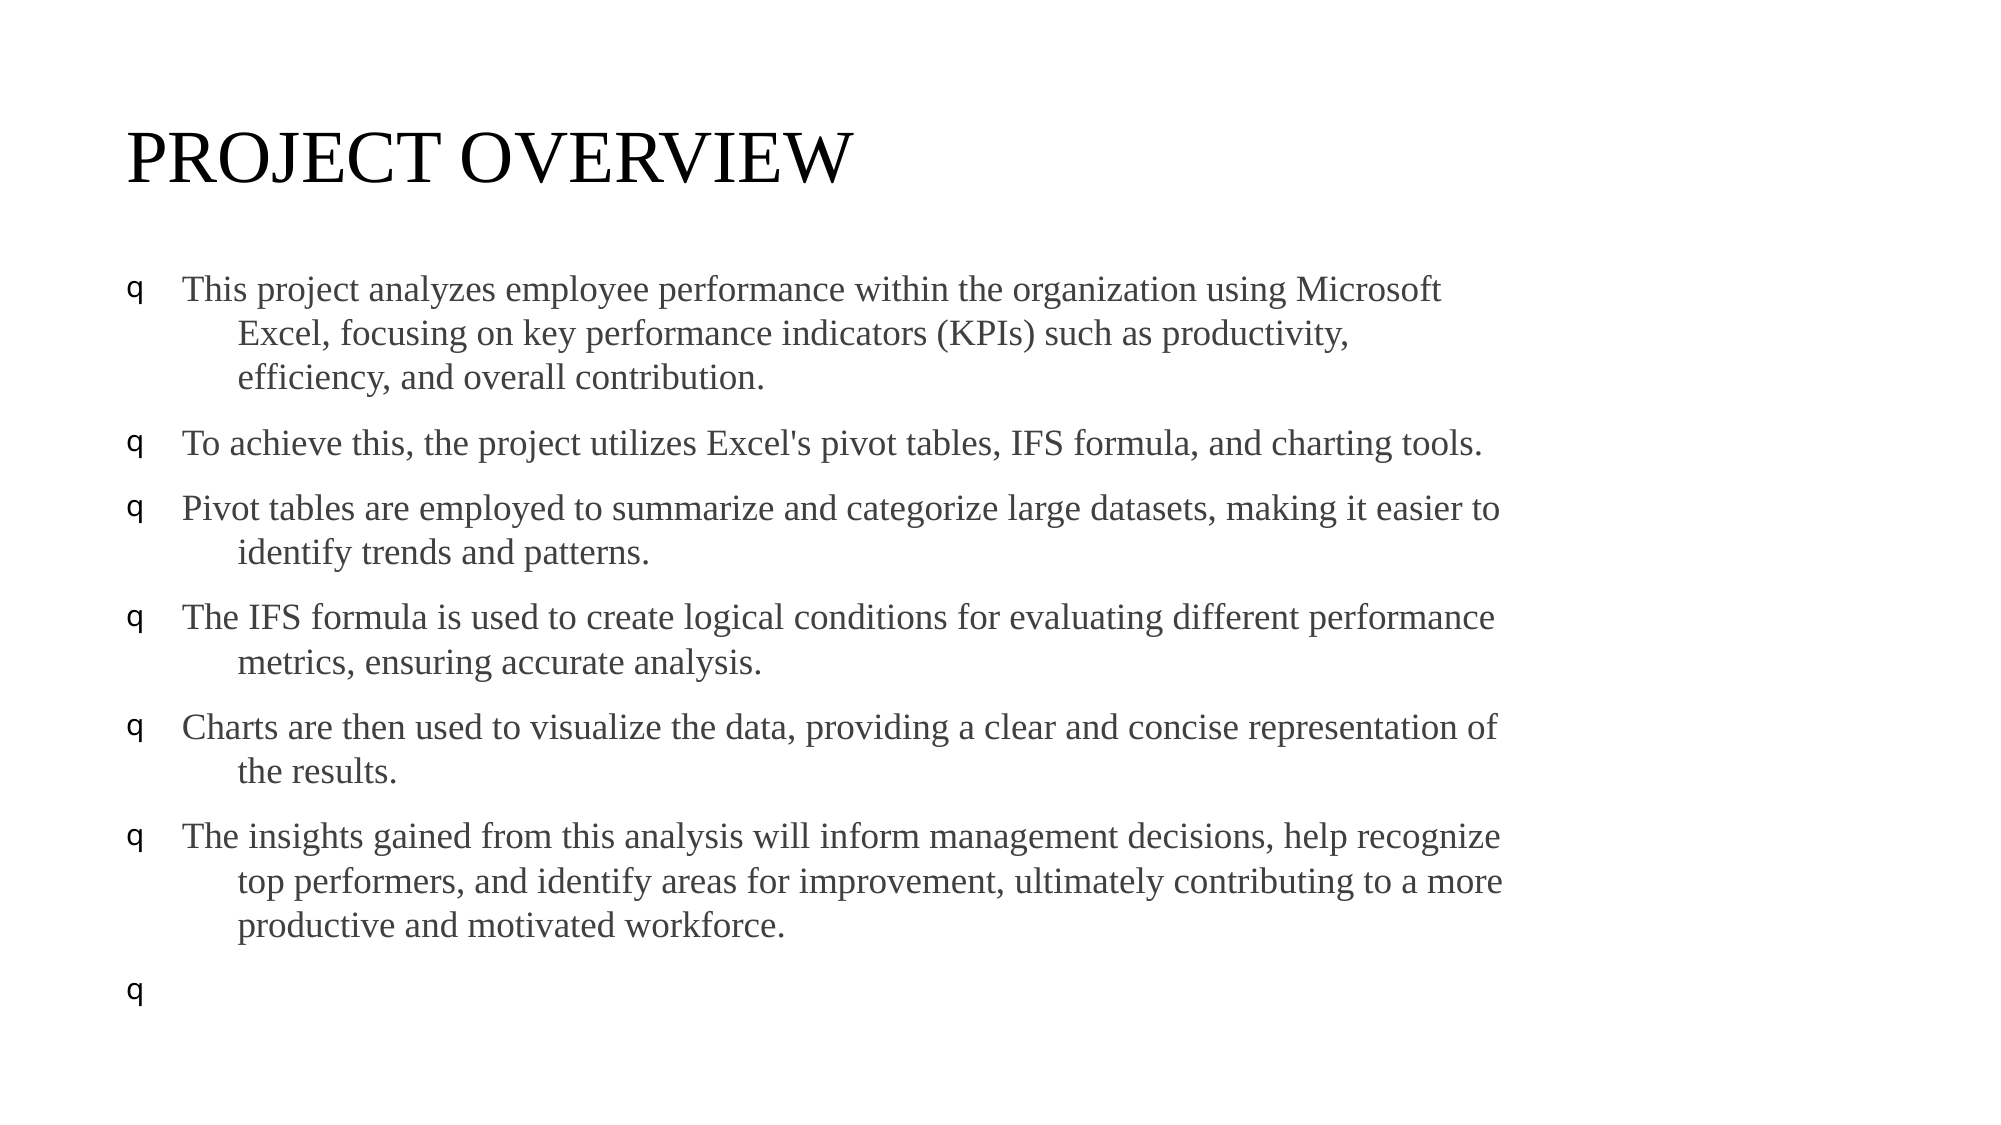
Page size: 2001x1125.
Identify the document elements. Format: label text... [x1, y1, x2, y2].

title PROJECT OVERVIEW [111, 99, 1522, 256]
list This project analyzes employee performance within the organization using Microsoft Excel, focusing on key performance indicators (KPIs) such as productivity, efficiency, and overall contribution. To achieve this, the project utilizes Excel's pivot tables, IFS formula, and charting tools. Pivot tables are employed to summarize and categorize large datasets, making it easier to identify trends and patterns. The IFS formula is used to create logical conditions for evaluating different performance metrics, ensuring accurate analysis. Charts are then used to visualize the data, providing a clear and concise representation of the results. The insights gained from this analysis will inform management decisions, help recognize top performers, and identify areas for improvement, ultimately contributing to a more productive and motivated workforce. [111, 256, 1522, 992]
